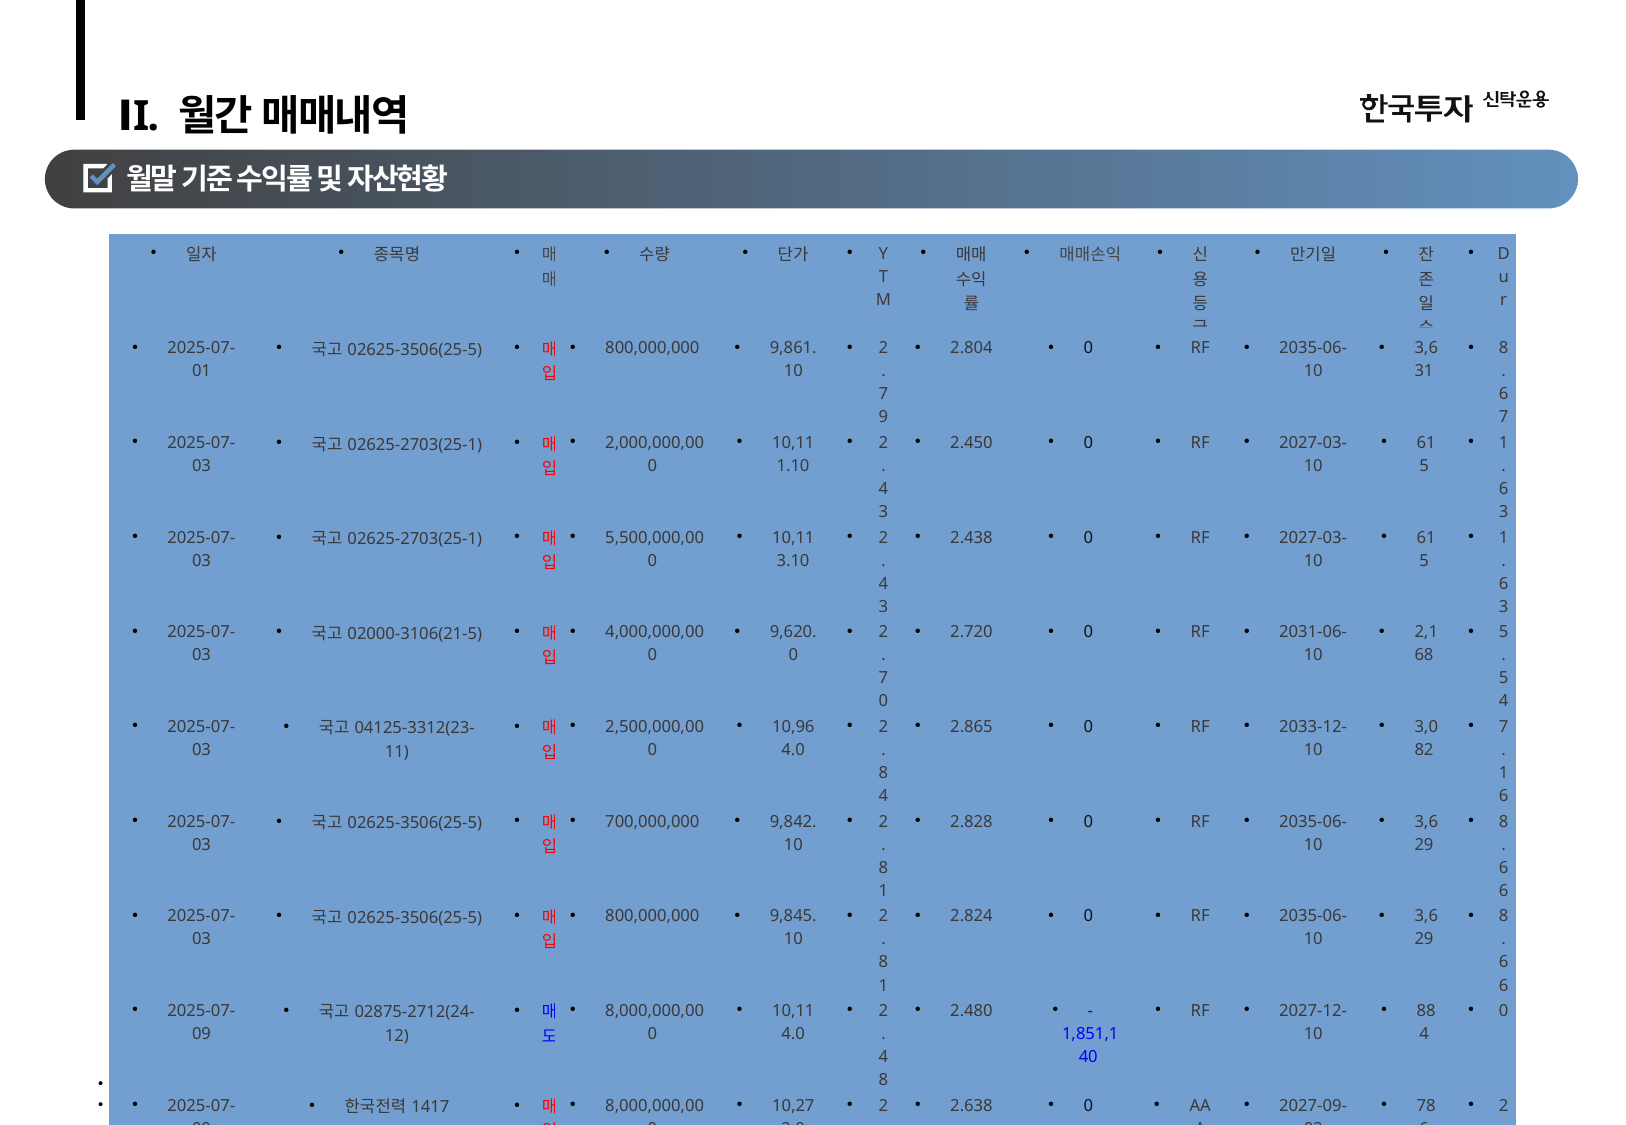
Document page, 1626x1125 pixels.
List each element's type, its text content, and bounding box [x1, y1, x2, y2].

table_cell 0 [1008, 423, 1138, 518]
table_cell 2.720 [899, 612, 1008, 707]
table_cell 700,000,000 [555, 802, 719, 896]
table_cell 매입 [499, 707, 555, 802]
table_cell 국고02625-3506(25-5) [259, 896, 499, 991]
table_cell 5,500,000,000 [555, 518, 719, 612]
table_cell 0 [1453, 991, 1516, 1086]
table_cell 800,000,000 [555, 896, 719, 991]
table_header 단가 [719, 234, 832, 328]
table_cell 10,114.0 [719, 991, 832, 1086]
table_cell 2025-07-09 [109, 991, 259, 1086]
table_cell 0 [1008, 896, 1138, 991]
table_cell 국고02625-2703(25-1) [259, 518, 499, 612]
table_cell 8,000,000,000 [555, 991, 719, 1086]
table_cell 2025-07-03 [109, 518, 259, 612]
table_cell 국고02625-3506(25-5) [259, 328, 499, 423]
table_header 만기일 [1227, 234, 1364, 328]
table_cell AAA [1138, 1086, 1227, 1125]
table_cell -1,851,140 [1008, 991, 1138, 1086]
table_cell 4,000,000,000 [555, 612, 719, 707]
table_cell 국고04125-3312(23-11) [259, 707, 499, 802]
table_cell 2027-03-10 [1227, 518, 1364, 612]
table_header 수량 [555, 234, 719, 328]
table_cell RF [1138, 328, 1227, 423]
table_cell 786 [1364, 1086, 1453, 1125]
table_cell 2.480 [899, 991, 1008, 1086]
table_header YTM [832, 234, 899, 328]
table_cell 매입 [499, 802, 555, 896]
table_cell 2025-07-09 [109, 1086, 259, 1125]
table_cell 매입 [499, 612, 555, 707]
table_cell 2,500,000,000 [555, 707, 719, 802]
table_cell 3,082 [1364, 707, 1453, 802]
table_cell 2.43 [832, 518, 899, 612]
table_cell 0 [1008, 802, 1138, 896]
table_cell 2025-07-03 [109, 896, 259, 991]
table_cell 매입 [499, 518, 555, 612]
table_cell 2031-06-10 [1227, 612, 1364, 707]
table_cell 0 [1008, 328, 1138, 423]
table_cell 0 [1008, 707, 1138, 802]
table_cell 2.04 [1453, 1086, 1516, 1125]
table_header 종목명 [259, 234, 499, 328]
table_cell 매도 [499, 991, 555, 1086]
table_cell 매입 [499, 328, 555, 423]
table_cell 9,842.10 [719, 802, 832, 896]
table_cell 800,000,000 [555, 328, 719, 423]
table_cell 2025-07-03 [109, 423, 259, 518]
table_cell RF [1138, 896, 1227, 991]
table_cell 2.48 [832, 991, 899, 1086]
table_cell RF [1138, 802, 1227, 896]
table_cell 2.43 [832, 423, 899, 518]
table_cell 2035-06-10 [1227, 896, 1364, 991]
table_cell 0 [1008, 612, 1138, 707]
table_cell 10,964.0 [719, 707, 832, 802]
table_cell 2035-06-10 [1227, 328, 1364, 423]
table_cell 2.450 [899, 423, 1008, 518]
table_cell 10,272.0 [719, 1086, 832, 1125]
table_header 신용등급 [1138, 234, 1227, 328]
table_cell 2.81 [832, 802, 899, 896]
table_cell 8.66 [1453, 896, 1516, 991]
table_cell RF [1138, 423, 1227, 518]
table_cell 0 [1008, 1086, 1138, 1125]
table_cell 7.16 [1453, 707, 1516, 802]
table_cell 1.63 [1453, 518, 1516, 612]
table_cell 2.70 [832, 612, 899, 707]
table_cell 1.63 [1453, 423, 1516, 518]
table_cell 884 [1364, 991, 1453, 1086]
table_cell 3,629 [1364, 896, 1453, 991]
table_cell 2.865 [899, 707, 1008, 802]
table_cell RF [1138, 707, 1227, 802]
table_cell 2.438 [899, 518, 1008, 612]
table_cell 2.81 [832, 896, 899, 991]
table_cell 2027-09-03 [1227, 1086, 1364, 1125]
table_cell 2.79 [832, 328, 899, 423]
table_header 매매 [499, 234, 555, 328]
table_header Dur [1453, 234, 1516, 328]
table_cell 8.67 [1453, 328, 1516, 423]
table_header 매매손익 [1008, 234, 1138, 328]
table_cell 0 [1008, 518, 1138, 612]
table_cell 8.66 [1453, 802, 1516, 896]
table_cell 3,631 [1364, 328, 1453, 423]
table_cell 매입 [499, 1086, 555, 1125]
table_cell RF [1138, 612, 1227, 707]
text_box ⅠI. 월간 매매내역 [102, 81, 618, 148]
table_cell 2025-07-03 [109, 707, 259, 802]
table_cell 2.804 [899, 328, 1008, 423]
table_cell 3,629 [1364, 802, 1453, 896]
table_cell 5.54 [1453, 612, 1516, 707]
table_cell 2,000,000,000 [555, 423, 719, 518]
table_cell 2033-12-10 [1227, 707, 1364, 802]
table_cell 10,111.10 [719, 423, 832, 518]
table_cell 매입 [499, 423, 555, 518]
table_cell 매입 [499, 896, 555, 991]
table_cell RF [1138, 991, 1227, 1086]
table_cell 2.824 [899, 896, 1008, 991]
table_cell 2025-07-03 [109, 802, 259, 896]
table_header 매매수익률 [899, 234, 1008, 328]
table_cell 국고02875-2712(24-12) [259, 991, 499, 1086]
table_cell 2.84 [832, 707, 899, 802]
table_cell 9,845.10 [719, 896, 832, 991]
table_cell 2025-07-03 [109, 612, 259, 707]
table_cell 2,168 [1364, 612, 1453, 707]
table_cell 8,000,000,000 [555, 1086, 719, 1125]
table_cell 국고02625-2703(25-1) [259, 423, 499, 518]
table_cell 국고02625-3506(25-5) [259, 802, 499, 896]
table_header 잔존일수 [1364, 234, 1453, 328]
table_cell 10,113.10 [719, 518, 832, 612]
table_cell 2027-12-10 [1227, 991, 1364, 1086]
table_cell 한국전력1417 [259, 1086, 499, 1125]
table_cell 9,620.0 [719, 612, 832, 707]
table_cell 9,861.10 [719, 328, 832, 423]
table_cell 2.61 [832, 1086, 899, 1125]
table_header 일자 [109, 234, 259, 328]
text_box 월말 기준 수익률 및 자산현황 [111, 153, 1554, 204]
table_cell 2025-07-01 [109, 328, 259, 423]
table_cell 2.828 [899, 802, 1008, 896]
table_cell 2.638 [899, 1086, 1008, 1125]
table_cell 2027-03-10 [1227, 423, 1364, 518]
table_cell 국고02000-3106(21-5) [259, 612, 499, 707]
table_cell 615 [1364, 423, 1453, 518]
table_cell 2035-06-10 [1227, 802, 1364, 896]
table_cell RF [1138, 518, 1227, 612]
table_cell 615 [1364, 518, 1453, 612]
